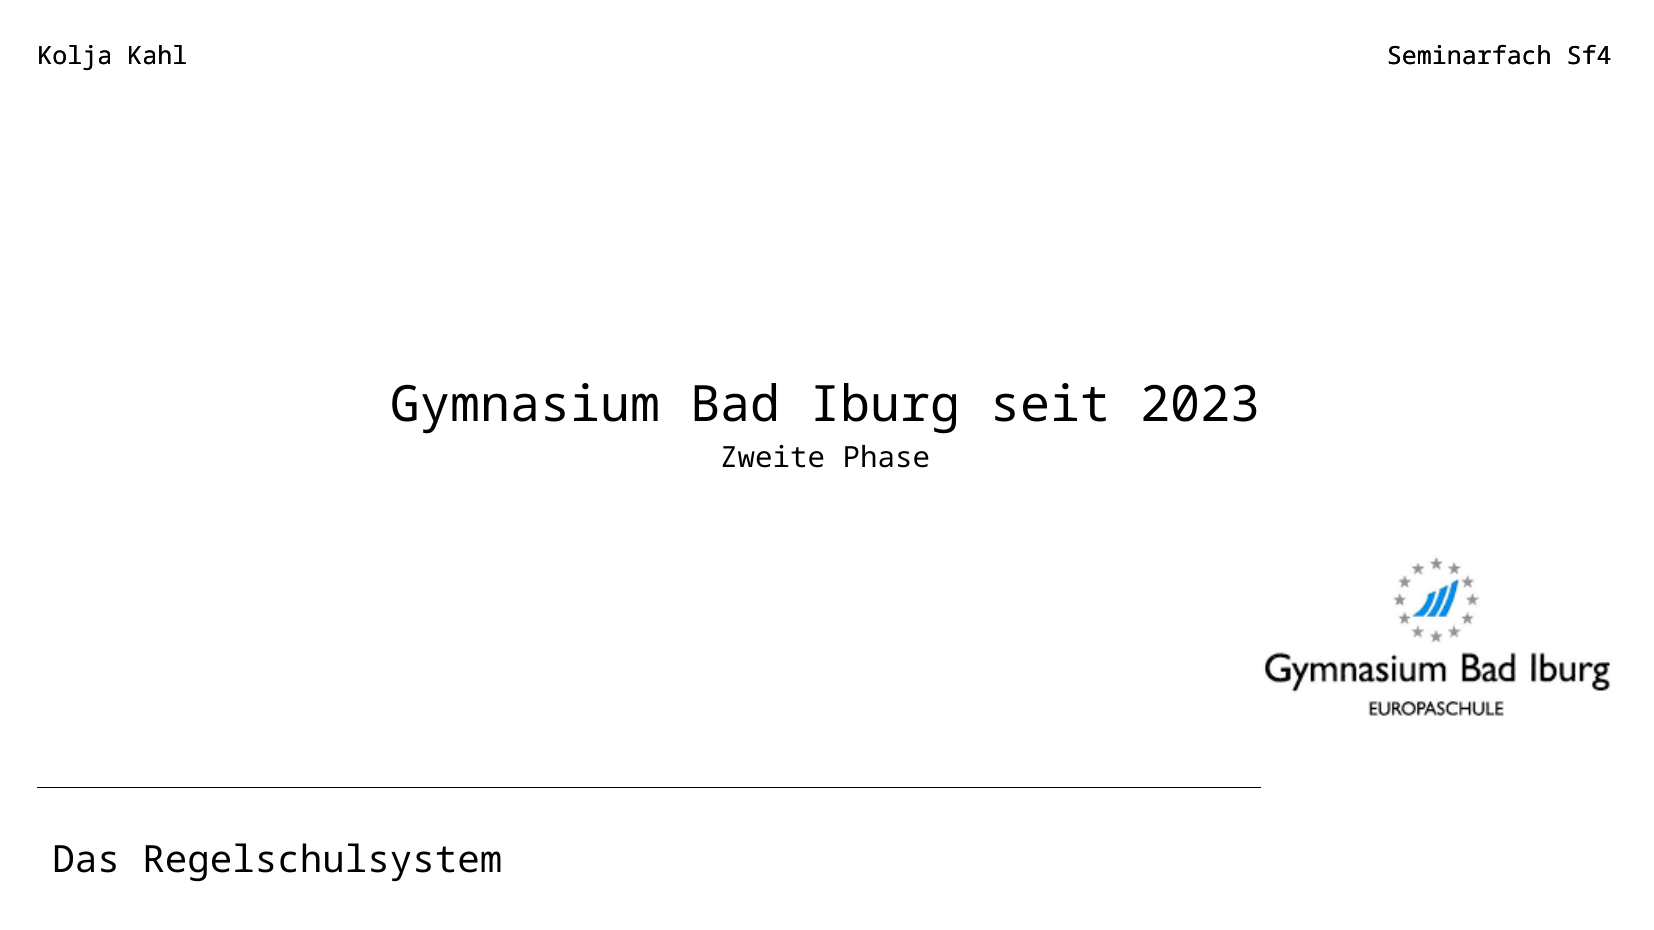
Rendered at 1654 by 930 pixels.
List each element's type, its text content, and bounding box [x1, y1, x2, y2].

title Kolja Kahl [37, 37, 225, 76]
text_box Gymnasium Bad Iburg seit 2023 Zweite Phase [37, 131, 1613, 713]
text_box Das Regelschulsystem [37, 825, 536, 890]
picture [1261, 435, 1613, 788]
title Seminarfach Sf4 [1312, 37, 1612, 76]
